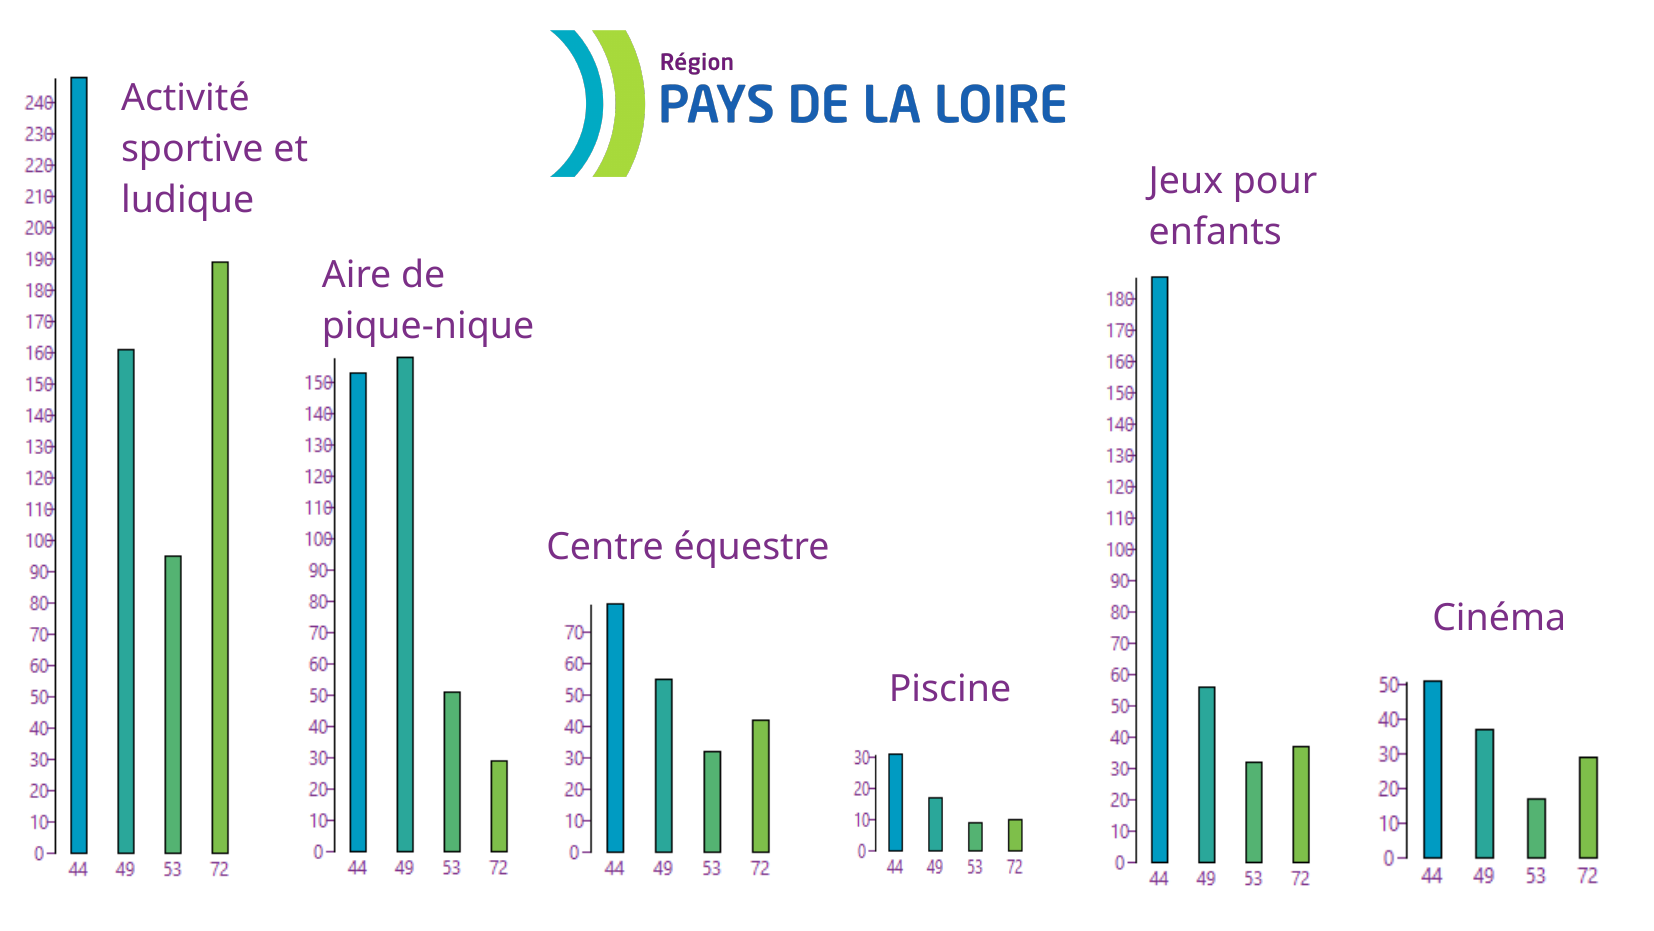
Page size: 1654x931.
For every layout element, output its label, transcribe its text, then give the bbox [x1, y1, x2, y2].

text_box Aire de pique-nique [307, 240, 573, 343]
picture [295, 335, 541, 895]
text_box Centre équestre [531, 512, 886, 571]
picture [11, 63, 273, 895]
picture [1098, 264, 1332, 898]
text_box Jeux pour enfants [1133, 146, 1341, 249]
picture [555, 594, 804, 891]
picture [826, 724, 1064, 891]
text_box Activité sportive et ludique [106, 63, 343, 209]
text_box Piscine [874, 654, 1052, 713]
text_box Cinéma [1417, 583, 1654, 642]
picture [1370, 665, 1626, 906]
picture [531, 16, 1087, 192]
